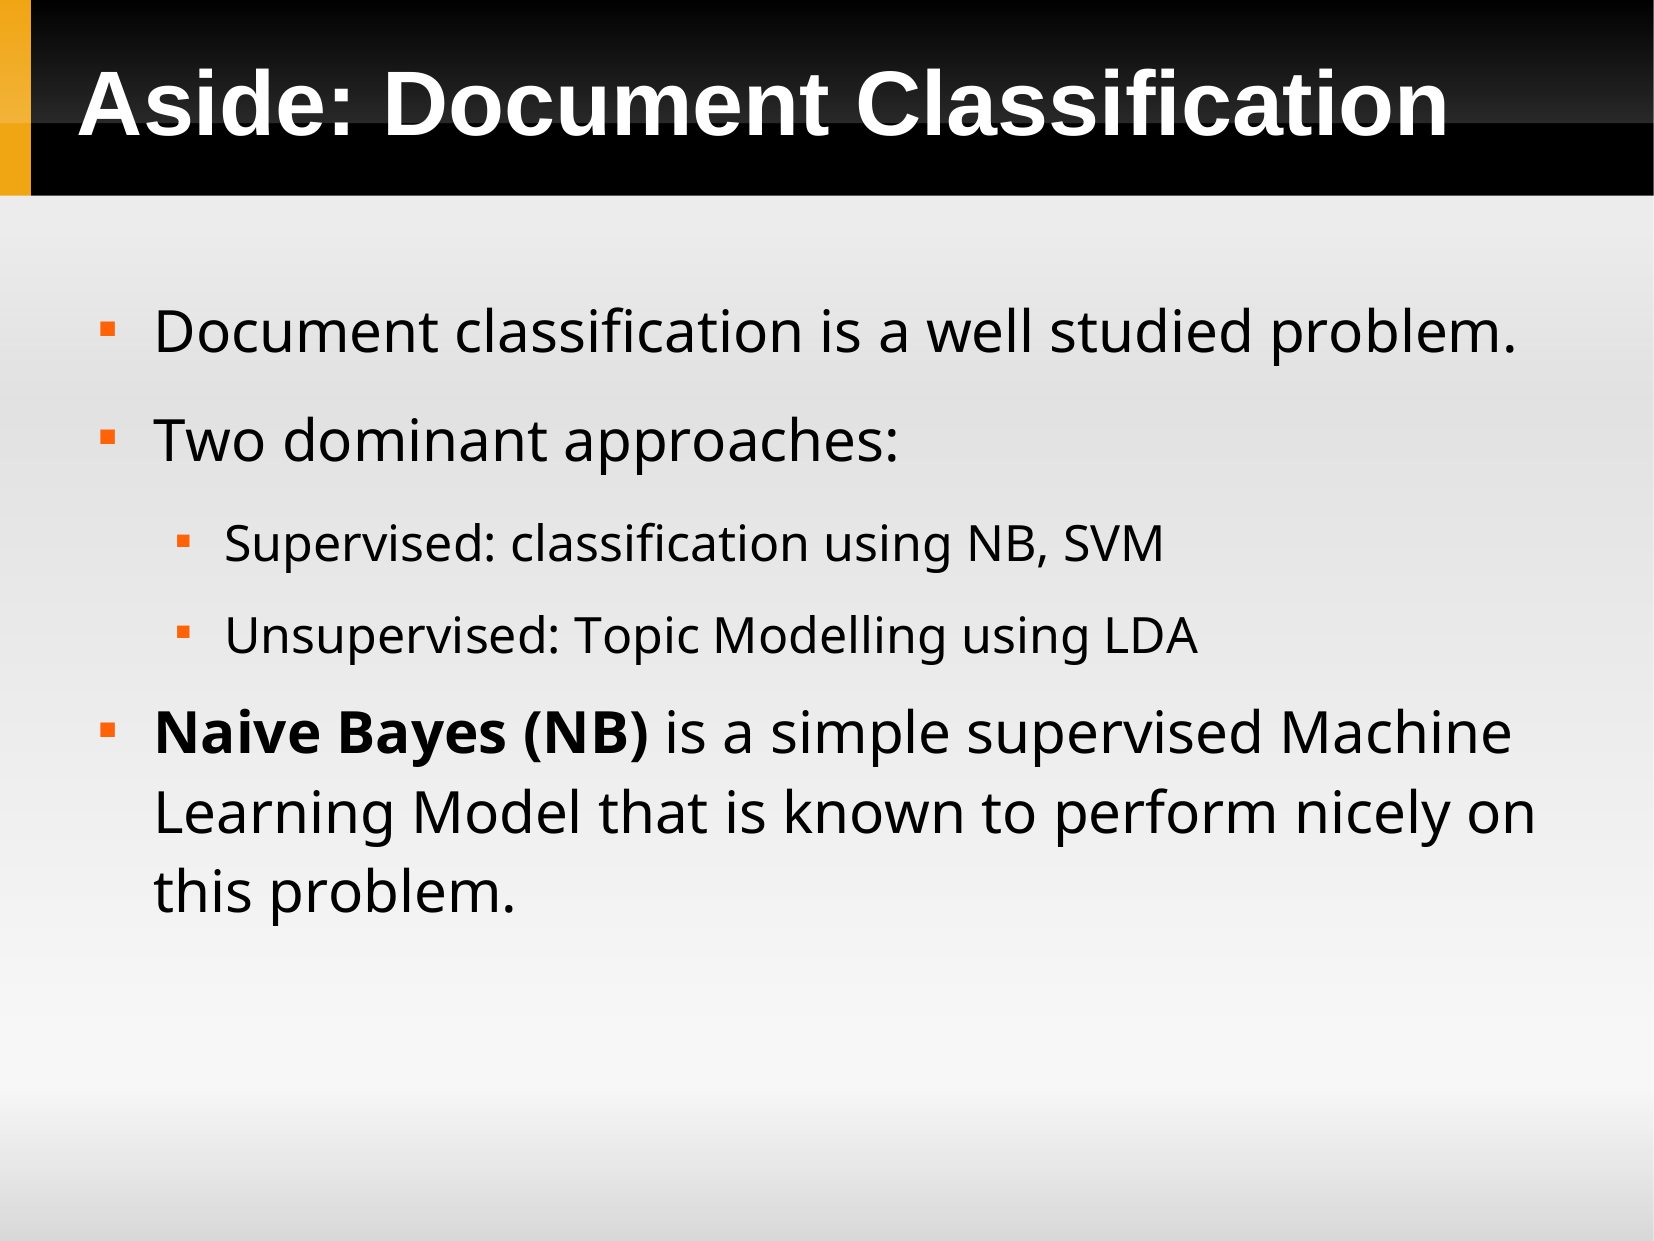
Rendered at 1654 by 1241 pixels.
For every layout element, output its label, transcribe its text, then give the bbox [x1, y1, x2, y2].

title Aside: Document Classification [76, 0, 1565, 208]
picture [0, 0, 1654, 1241]
list Document classification is a well studied problem. Two dominant approaches: Supervised: classification using NB, SVM Unsupervised: Topic Modelling using LDA Naive Bayes (NB) is a simple supervised Machine Learning Model that is known to perform nicely on this problem. [82, 290, 1571, 1094]
